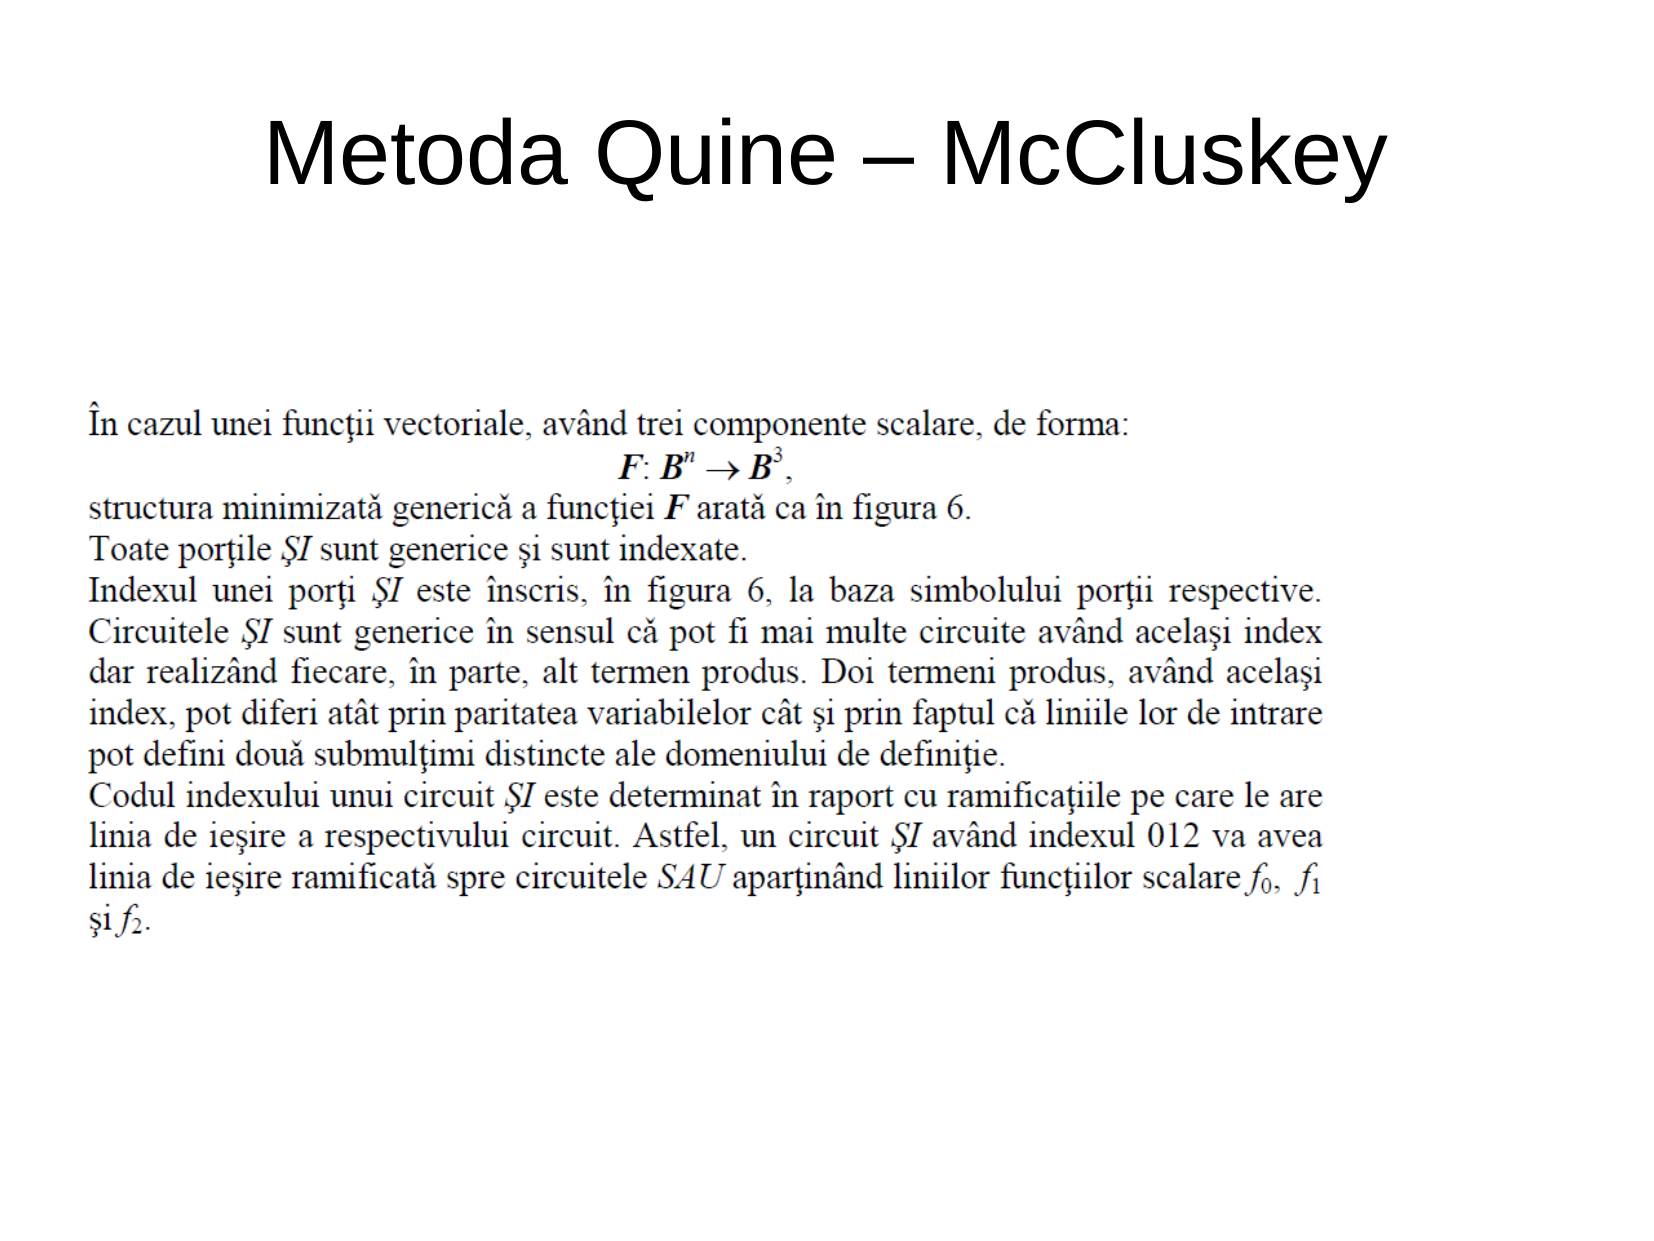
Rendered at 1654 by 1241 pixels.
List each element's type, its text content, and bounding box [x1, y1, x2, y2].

title Metoda Quine – McCluskey [82, 49, 1571, 257]
picture [74, 381, 1364, 976]
